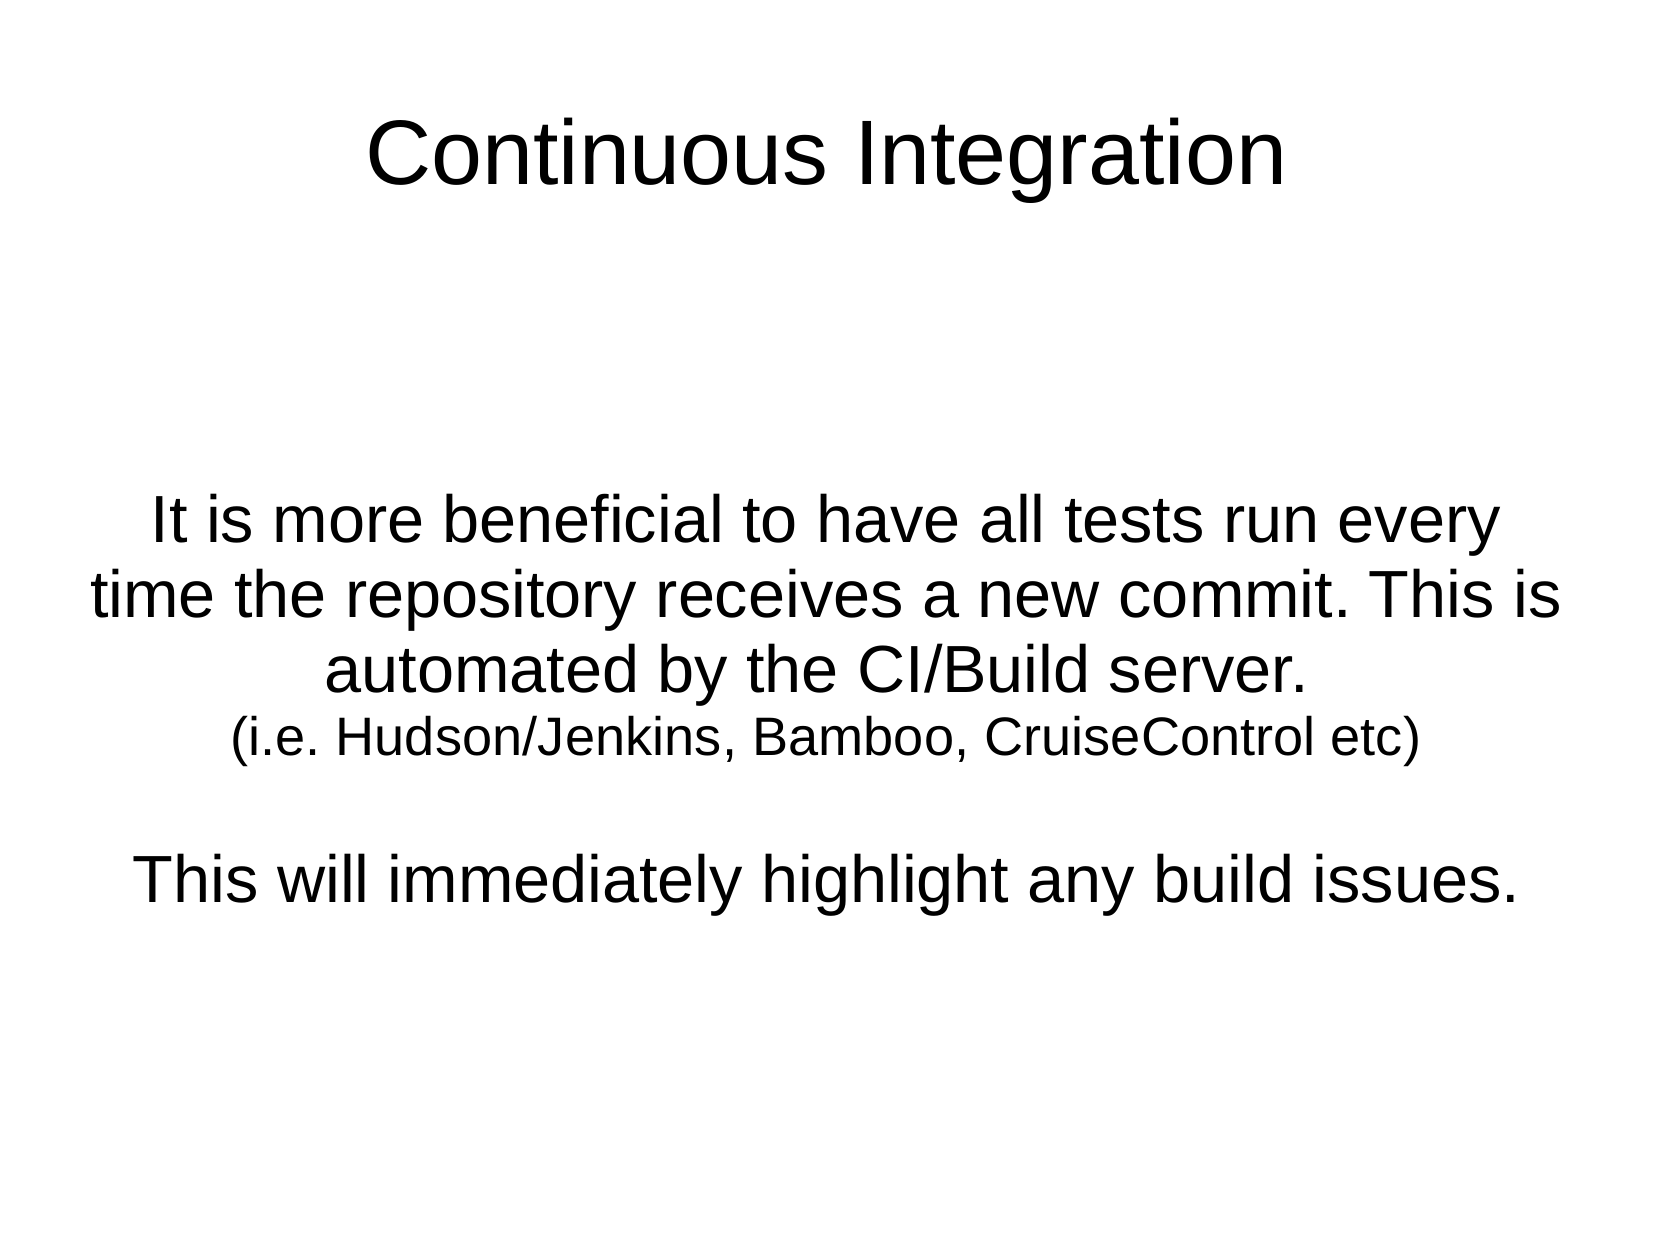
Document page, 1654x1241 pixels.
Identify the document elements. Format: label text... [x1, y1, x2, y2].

subtitle It is more beneficial to have all tests run every time the repository receives a new commit. This is automated by the CI/Build server. (i.e. Hudson/Jenkins, Bamboo, CruiseControl etc) This will immediately highlight any build issues. [82, 297, 1571, 1102]
title Continuous Integration [82, 56, 1571, 250]
